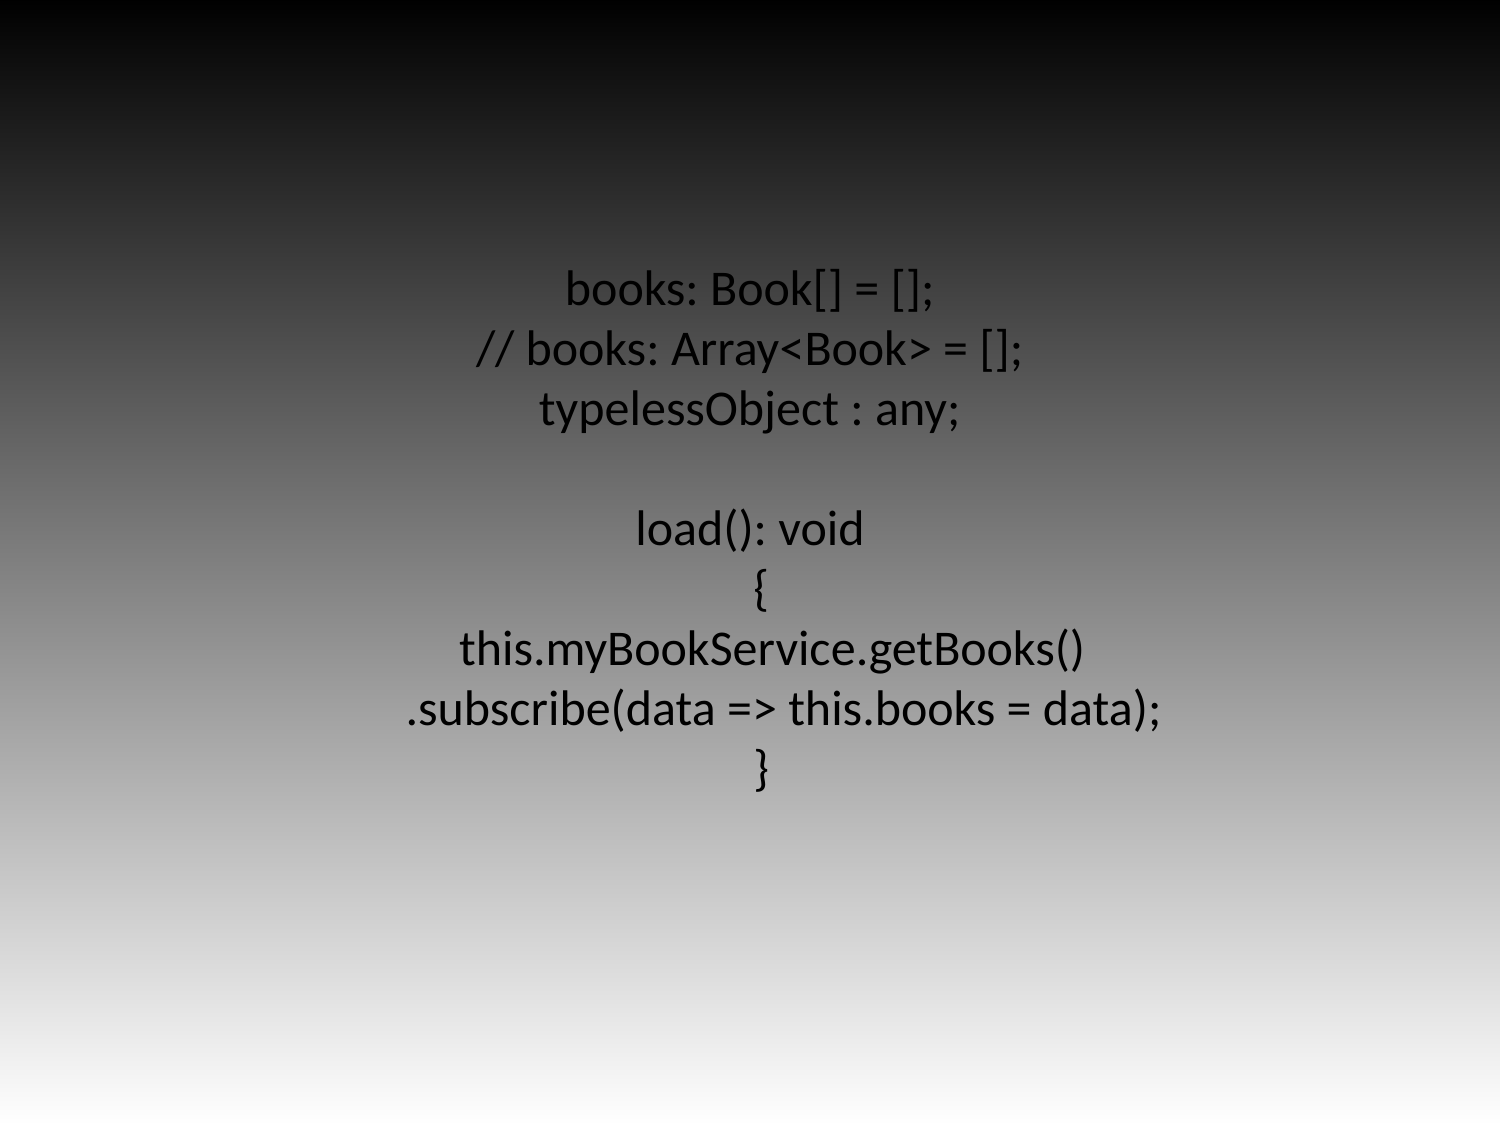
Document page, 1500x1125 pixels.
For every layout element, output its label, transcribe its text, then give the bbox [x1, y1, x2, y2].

subtitle books: Book[] = []; // books: Array<Book> = []; typelessObject : any; load(): void { this.myBookService.getBooks() .subscribe(data => this.books = data); } [75, 45, 1425, 1006]
